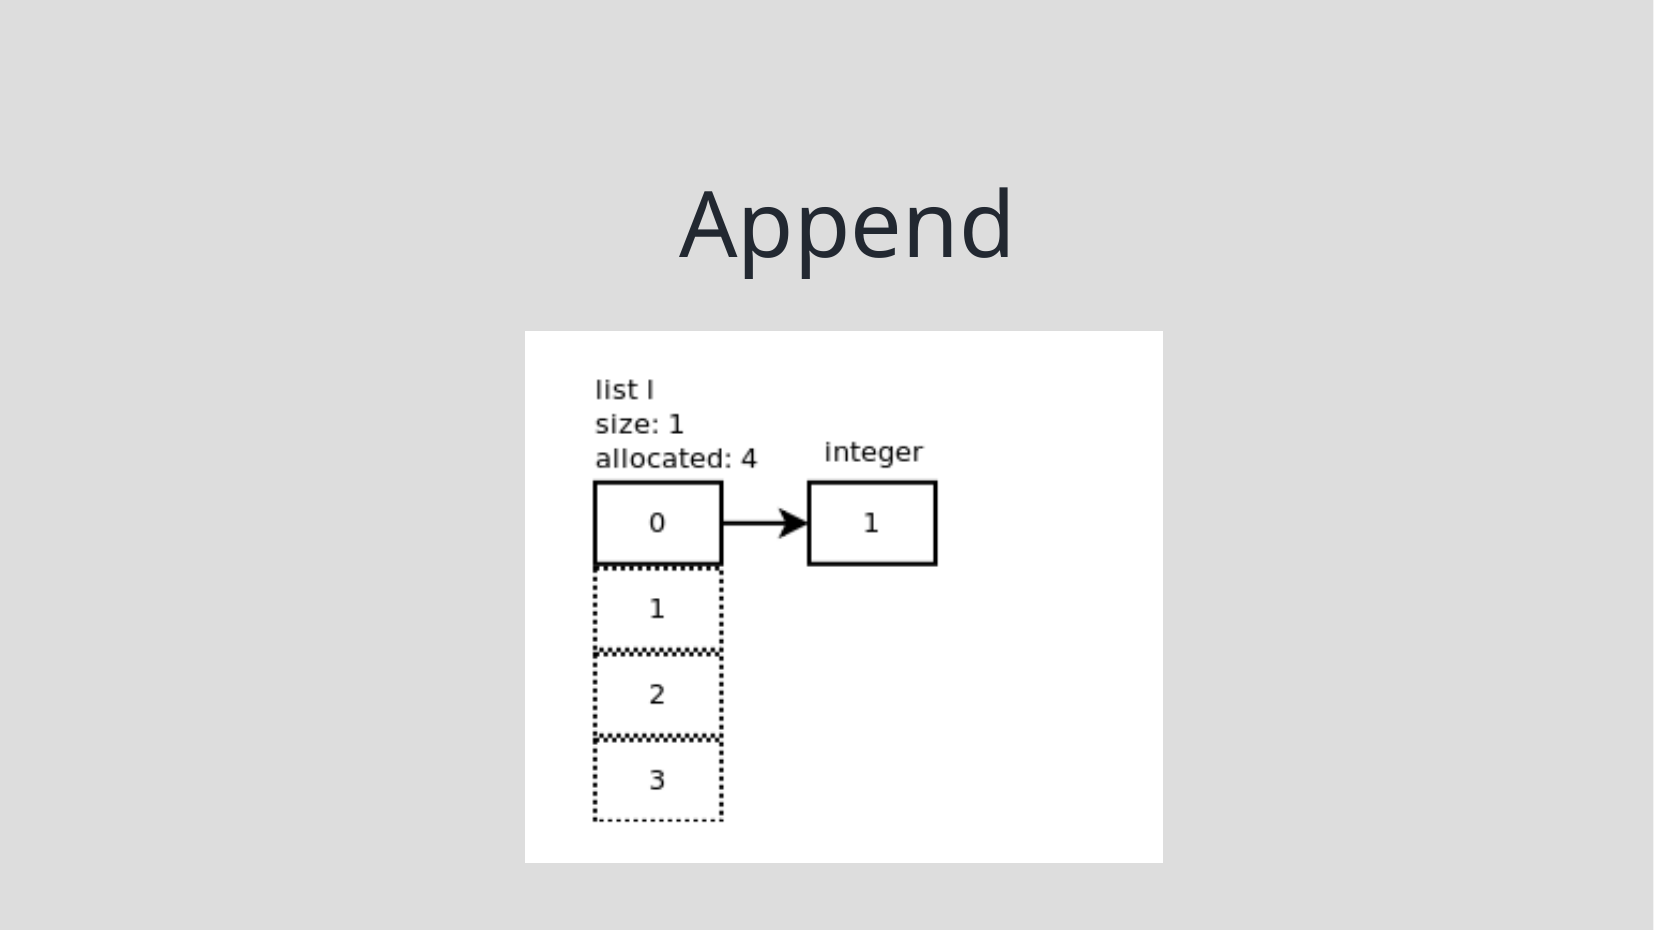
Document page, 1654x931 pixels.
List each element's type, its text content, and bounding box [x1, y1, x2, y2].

title Append [120, 144, 1576, 301]
picture [525, 331, 1163, 863]
